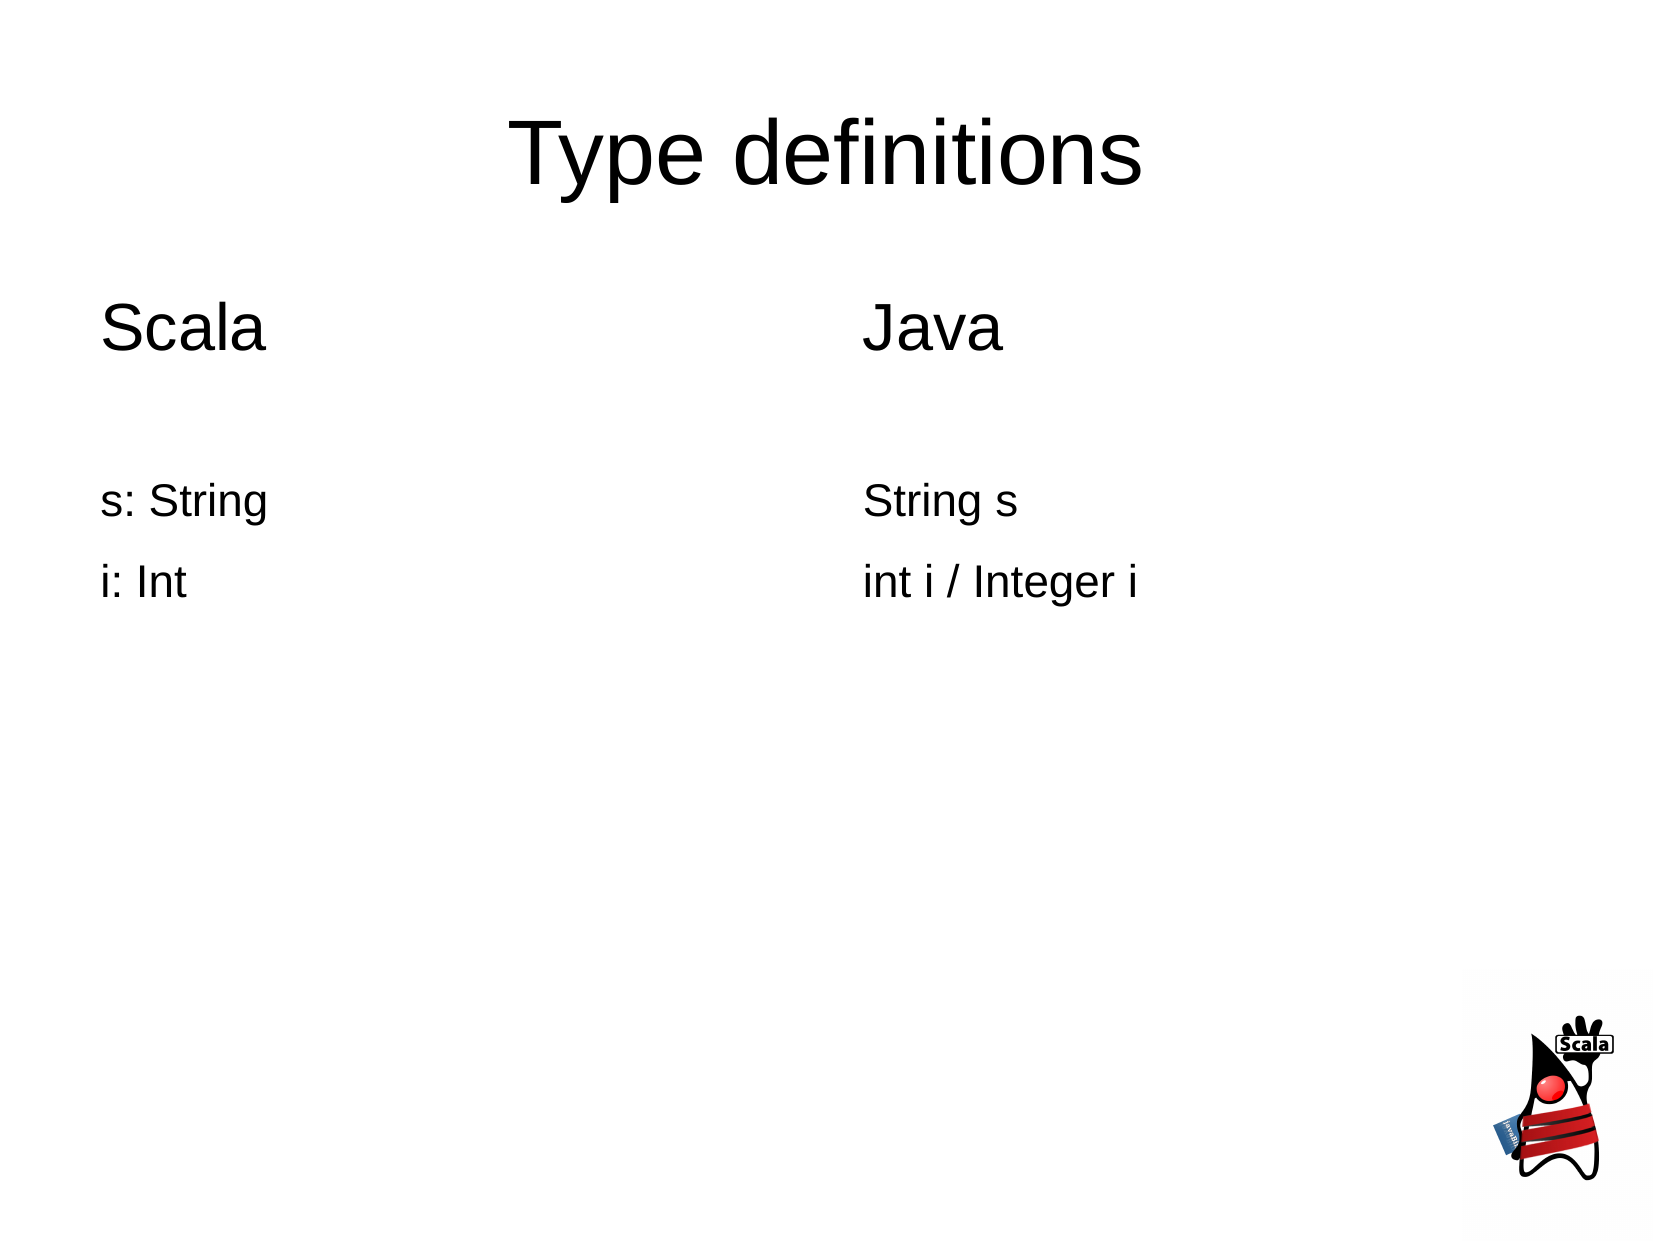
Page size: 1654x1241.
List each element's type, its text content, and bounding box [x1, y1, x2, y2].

list Java String s int i / Integer i [845, 290, 1572, 1109]
list Scala s: String i: Int [82, 290, 809, 1109]
title Type definitions [82, 49, 1571, 257]
picture [1462, 969, 1654, 1241]
